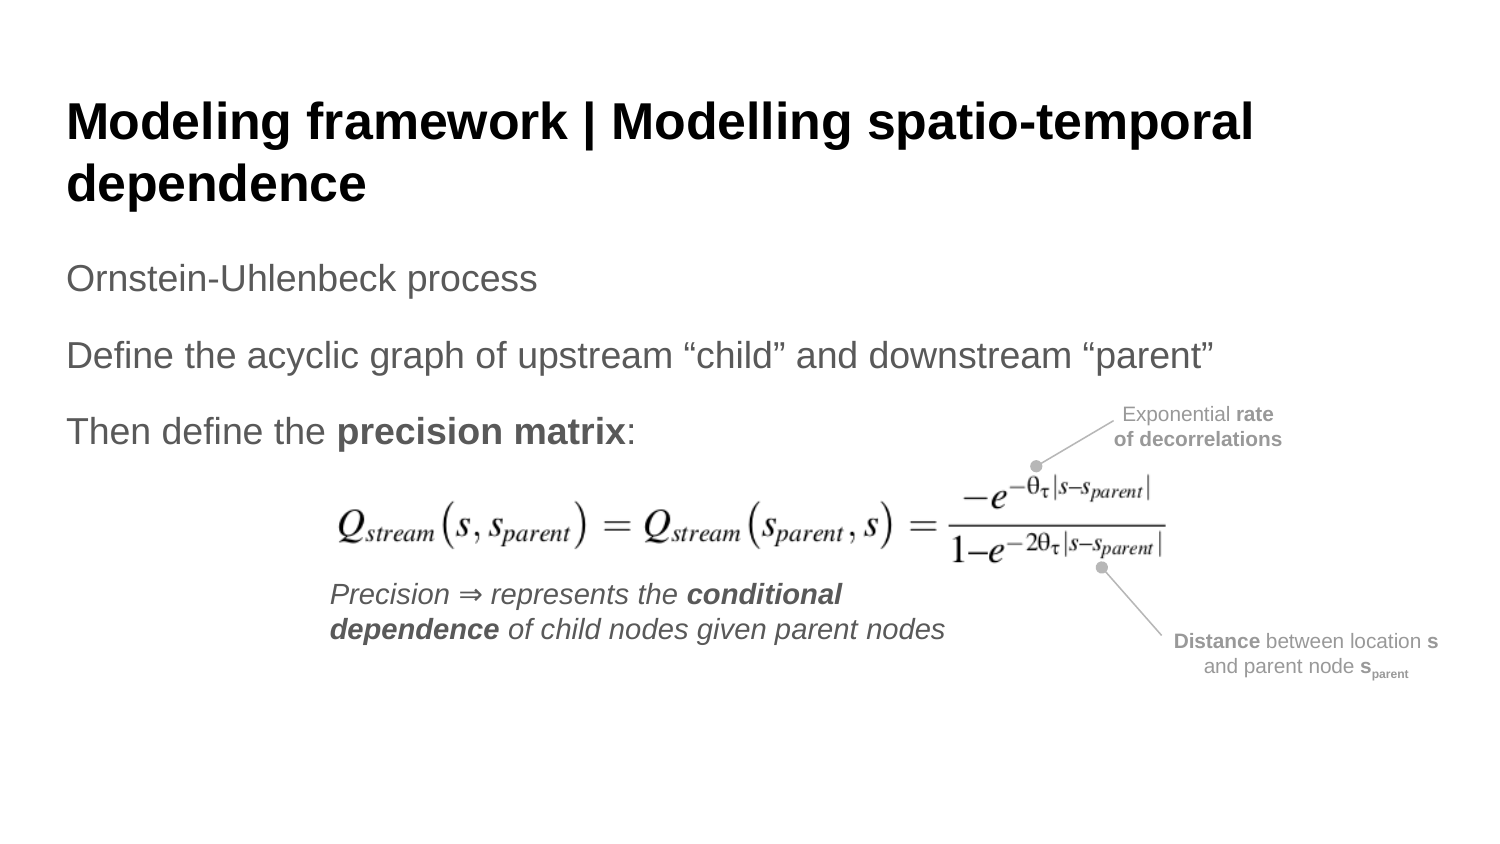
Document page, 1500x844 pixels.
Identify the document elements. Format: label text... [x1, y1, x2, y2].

text_box Distance between location s and parent node sparent [1152, 612, 1461, 697]
picture [308, 457, 1192, 586]
list Ornstein-Uhlenbeck process Define the acyclic graph of upstream “child” and downstream “parent” Then define the precision matrix: [51, 232, 1449, 481]
title Modeling framework | Modelling spatio-temporal dependence [51, 72, 1449, 228]
text_box Precision ⇒ represents the conditional dependence of child nodes given parent nodes [314, 560, 985, 661]
text_box Exponential rate of decorrelations [1089, 385, 1313, 466]
